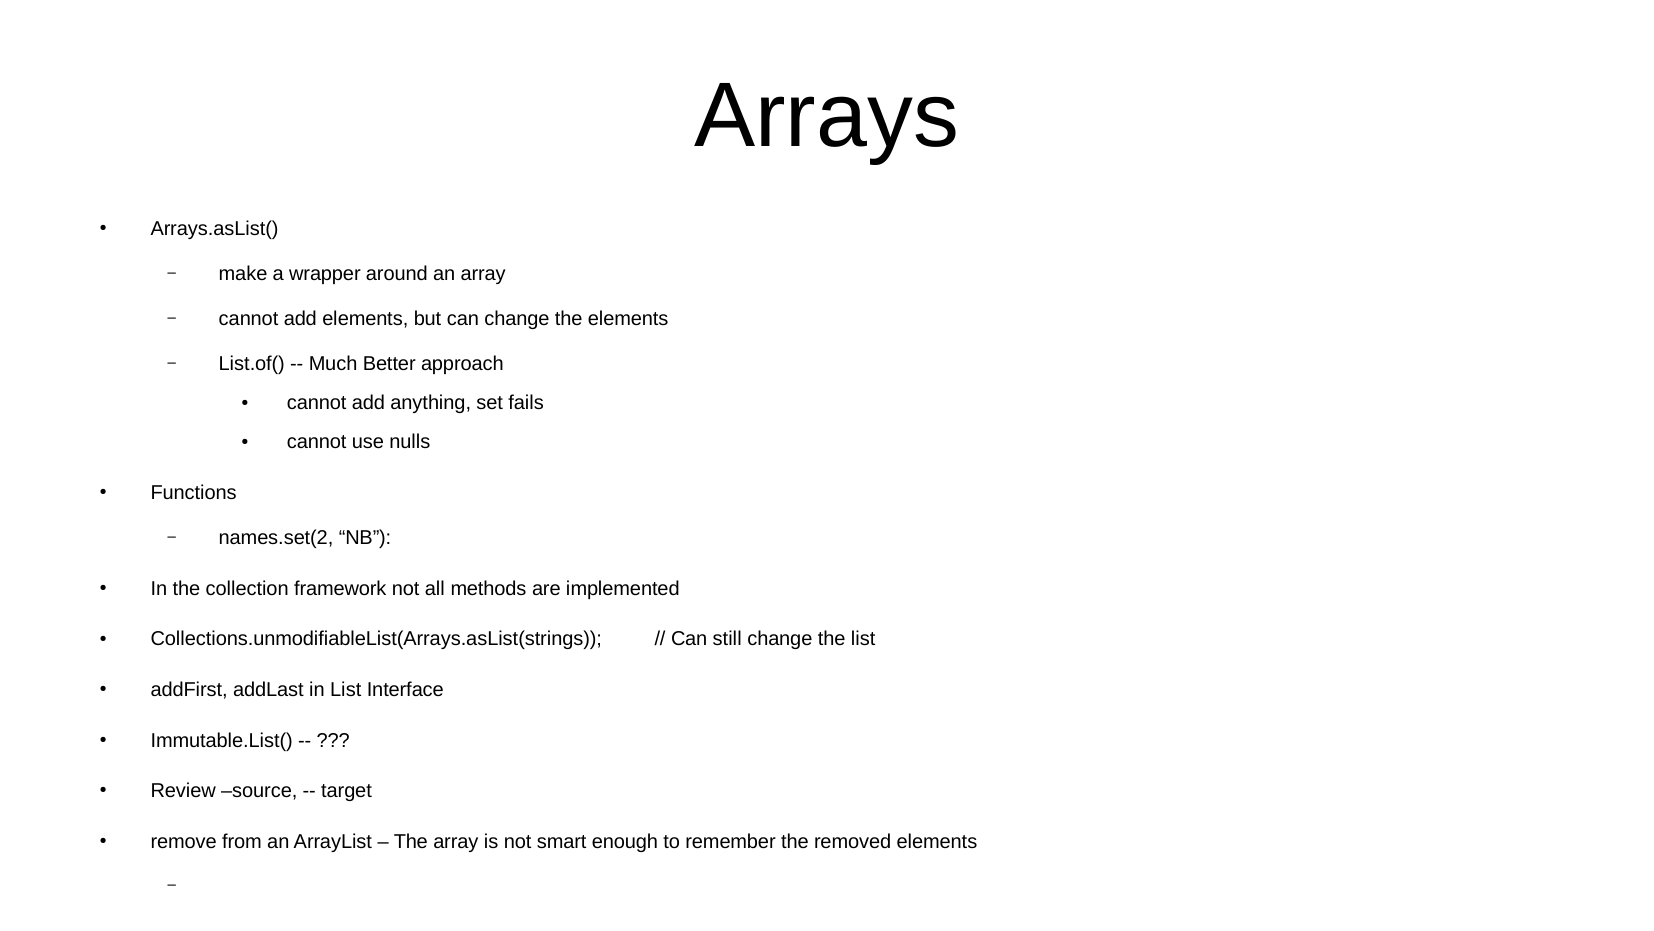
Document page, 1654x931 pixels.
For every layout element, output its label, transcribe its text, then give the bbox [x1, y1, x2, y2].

list Arrays.asList() make a wrapper around an array cannot add elements, but can change the elements List.of() -- Much Better approach cannot add anything, set fails cannot use nulls Functions names.set(2, “NB”): In the collection framework not all methods are implemented Collections.unmodifiableList(Arrays.asList(strings)); // Can still change the list addFirst, addLast in List Interface Immutable.List() -- ??? Review –source, -- target remove from an ArrayList – The array is not smart enough to remember the removed elements [82, 217, 1613, 901]
title Arrays [82, 37, 1571, 193]
